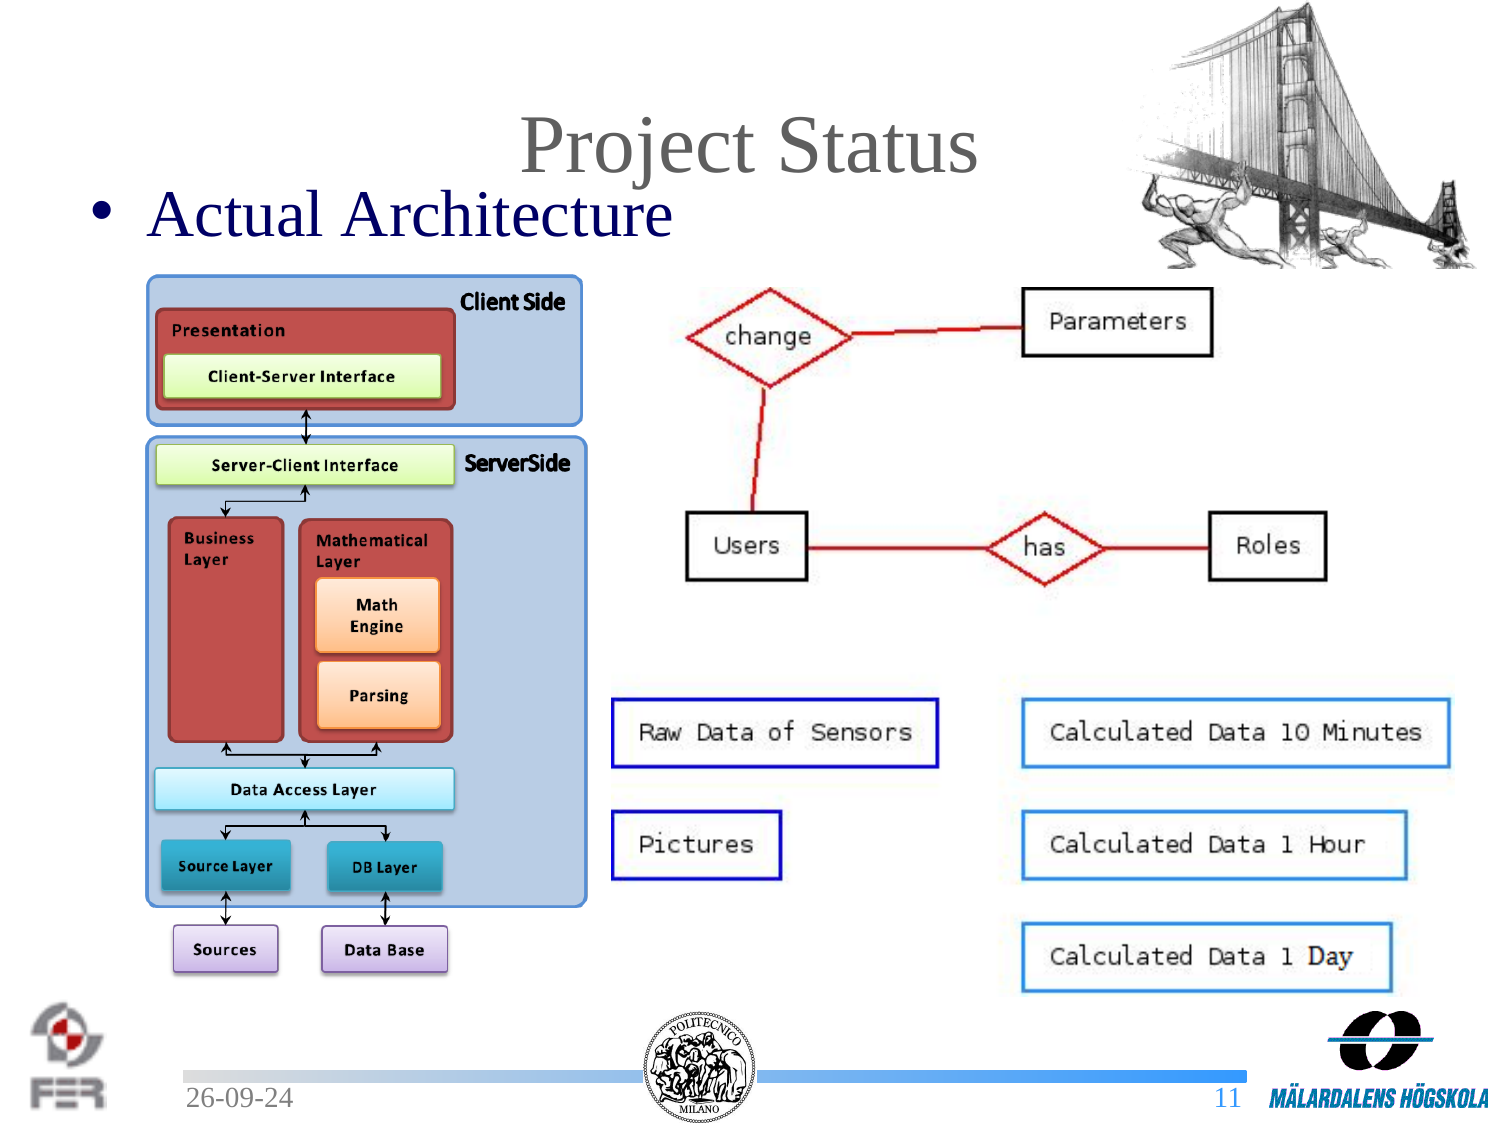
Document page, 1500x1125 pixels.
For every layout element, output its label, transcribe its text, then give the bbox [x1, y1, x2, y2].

text_box 13-11-06 [171, 1070, 396, 1114]
picture [1435, 1096, 1441, 1104]
picture [1122, 0, 1477, 269]
text_box <numero> [1186, 1070, 1258, 1114]
title Project Status [75, 45, 1122, 162]
picture [1269, 1011, 1488, 1108]
picture [29, 987, 107, 1125]
picture [643, 1011, 757, 1123]
picture [144, 273, 588, 982]
picture [1454, 1091, 1459, 1108]
picture [1368, 1093, 1374, 1104]
list Actual Architecture [75, 162, 1426, 905]
picture [611, 287, 1455, 997]
